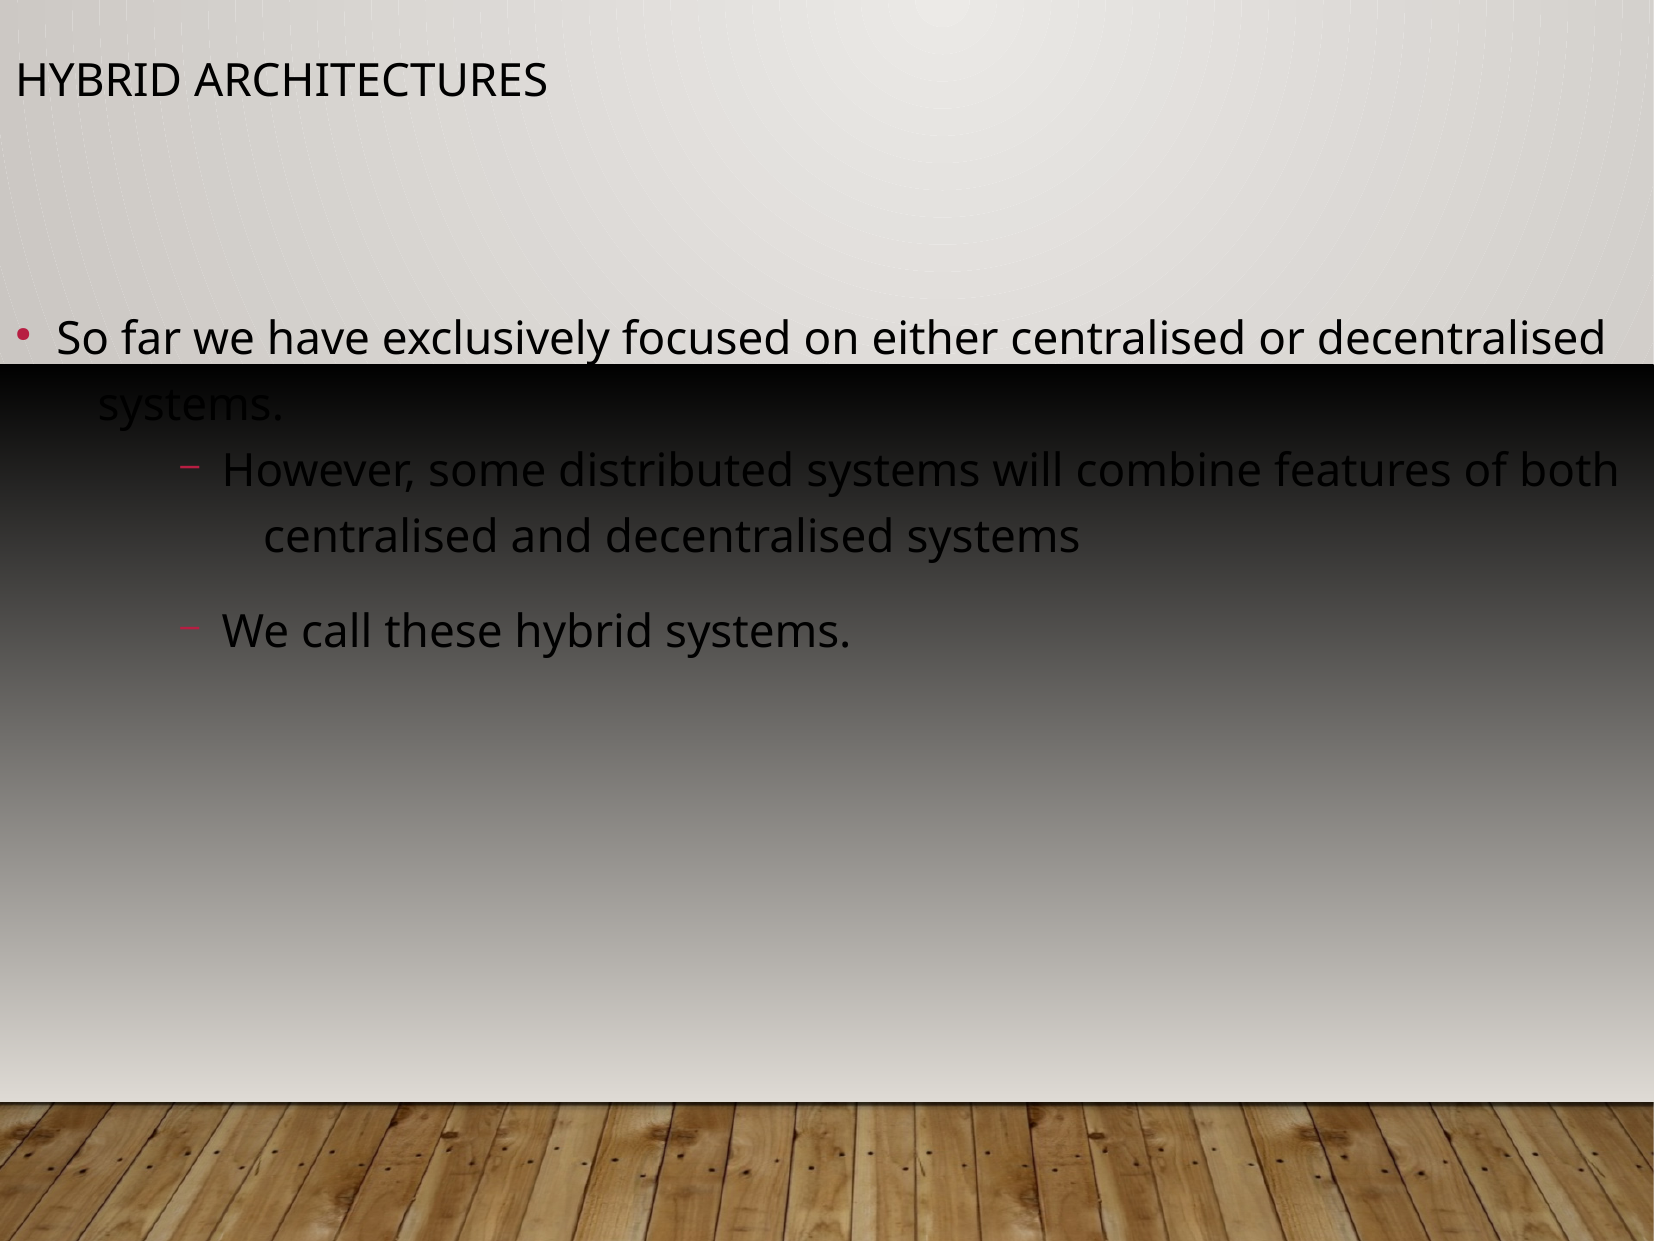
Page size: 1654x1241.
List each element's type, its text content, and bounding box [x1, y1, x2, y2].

title Hybrid Architectures [0, 49, 1654, 257]
list So far we have exclusively focused on either centralised or decentralised systems. However, some distributed systems will combine features of both centralised and decentralised systems We call these hybrid systems. [0, 290, 1654, 1010]
